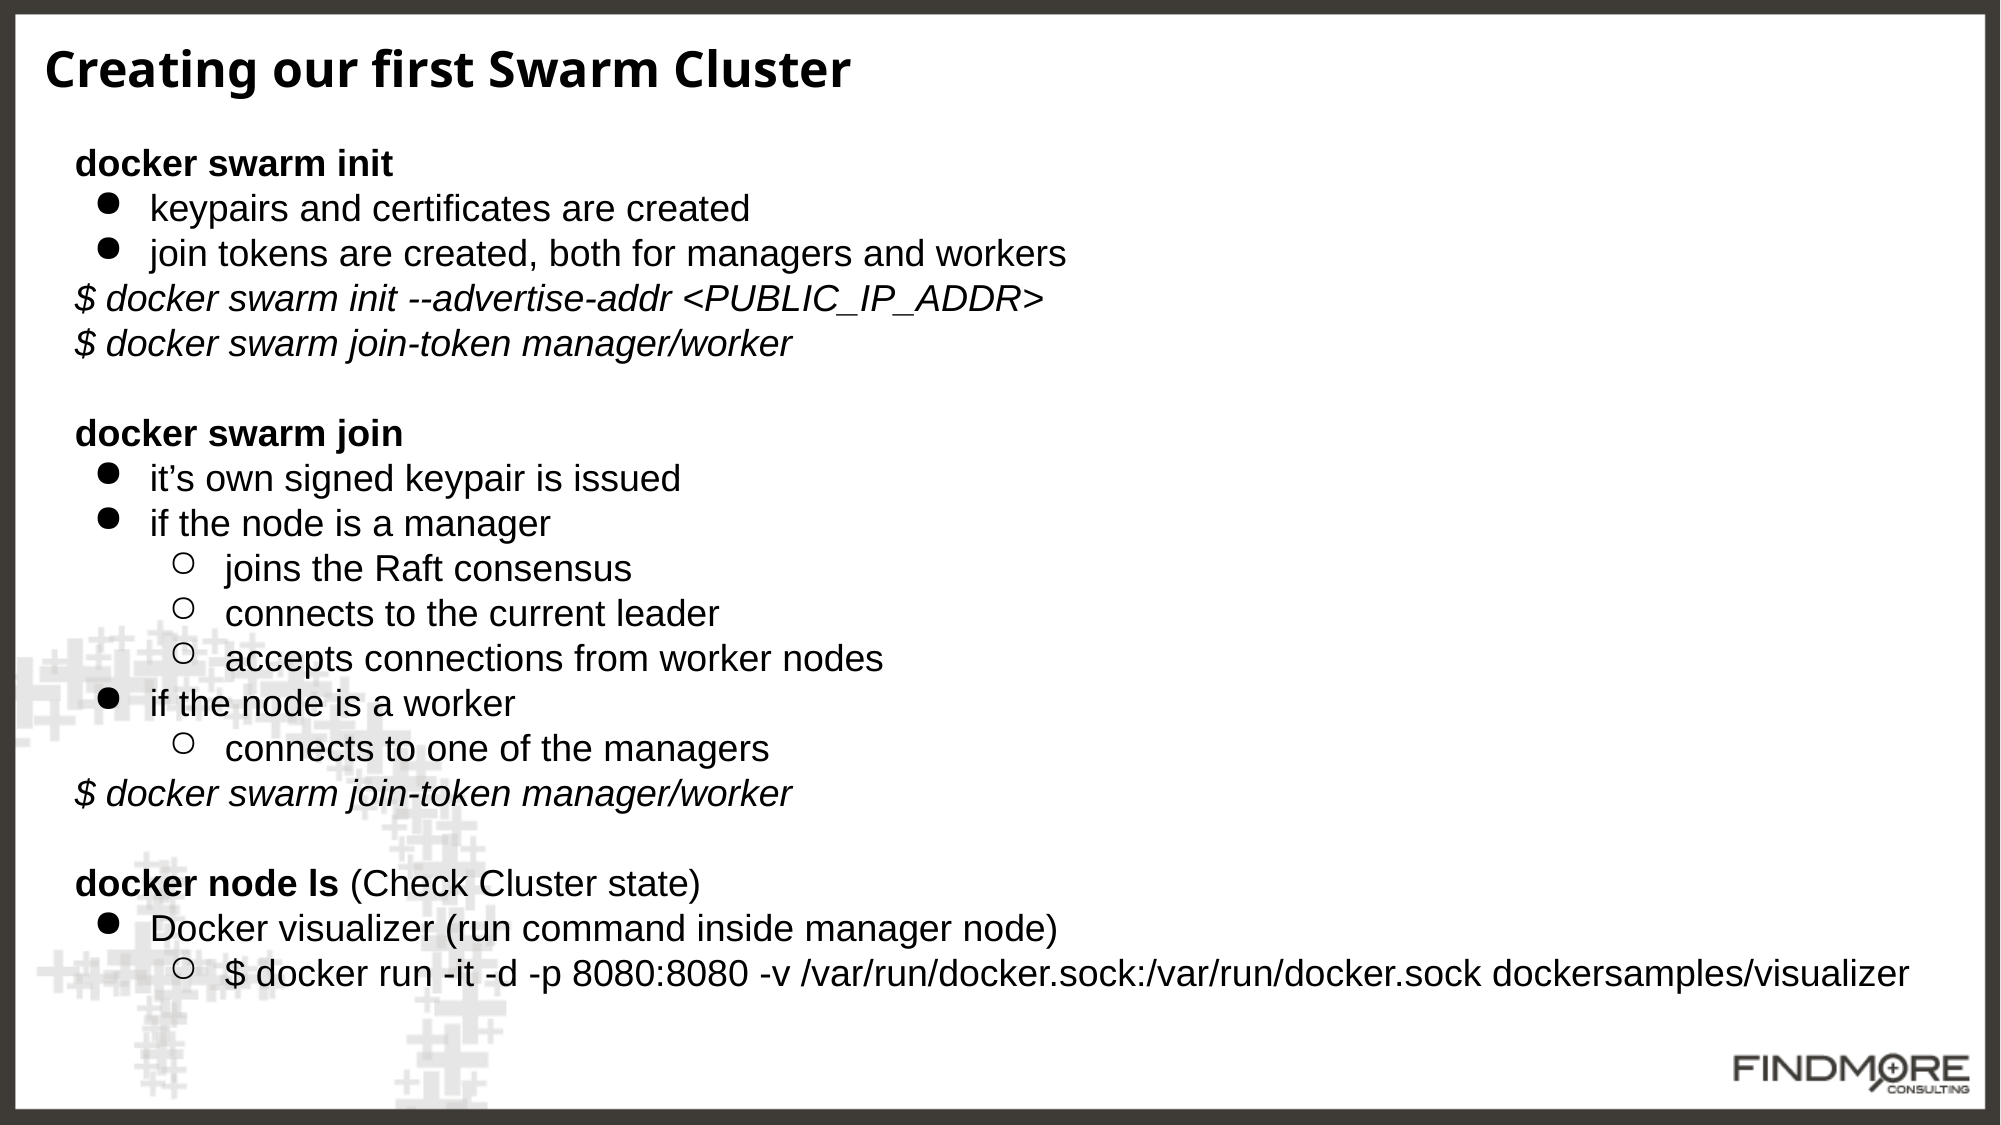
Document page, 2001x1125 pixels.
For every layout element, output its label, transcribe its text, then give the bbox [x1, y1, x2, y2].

picture [0, 0, 2001, 1125]
text_box Creating our first Swarm Cluster [29, 30, 1950, 124]
text_box docker swarm init keypairs and certificates are created join tokens are created, both for managers and workers $ docker swarm init --advertise-addr <PUBLIC_IP_ADDR> $ docker swarm join-token manager/worker docker swarm join it’s own signed keypair is issued if the node is a manager joins the Raft consensus connects to the current leader accepts connections from worker nodes if the node is a worker connects to one of the managers $ docker swarm join-token manager/worker docker node ls (Check Cluster state) Docker visualizer (run command inside manager node) $ docker run -it -d -p 8080:8080 -v /var/run/docker.sock:/var/run/docker.sock dockersamples/visualizer [59, 123, 1950, 1075]
